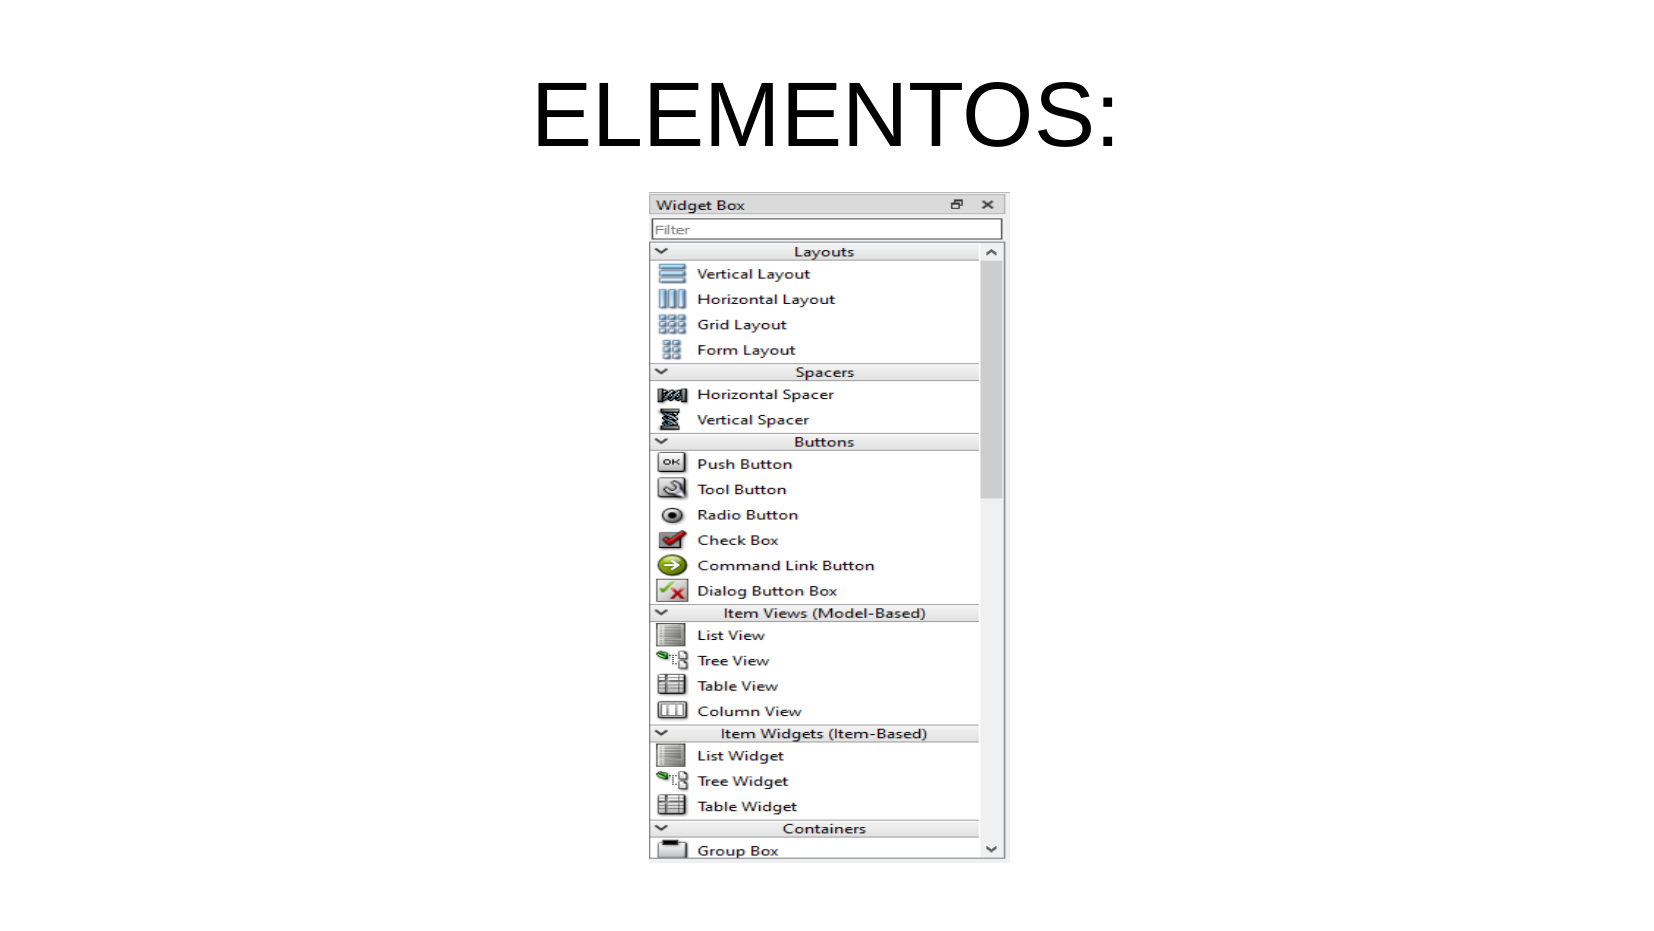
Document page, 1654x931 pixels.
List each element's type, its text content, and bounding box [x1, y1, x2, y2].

title ELEMENTOS: [82, 37, 1571, 193]
picture [649, 192, 1010, 863]
